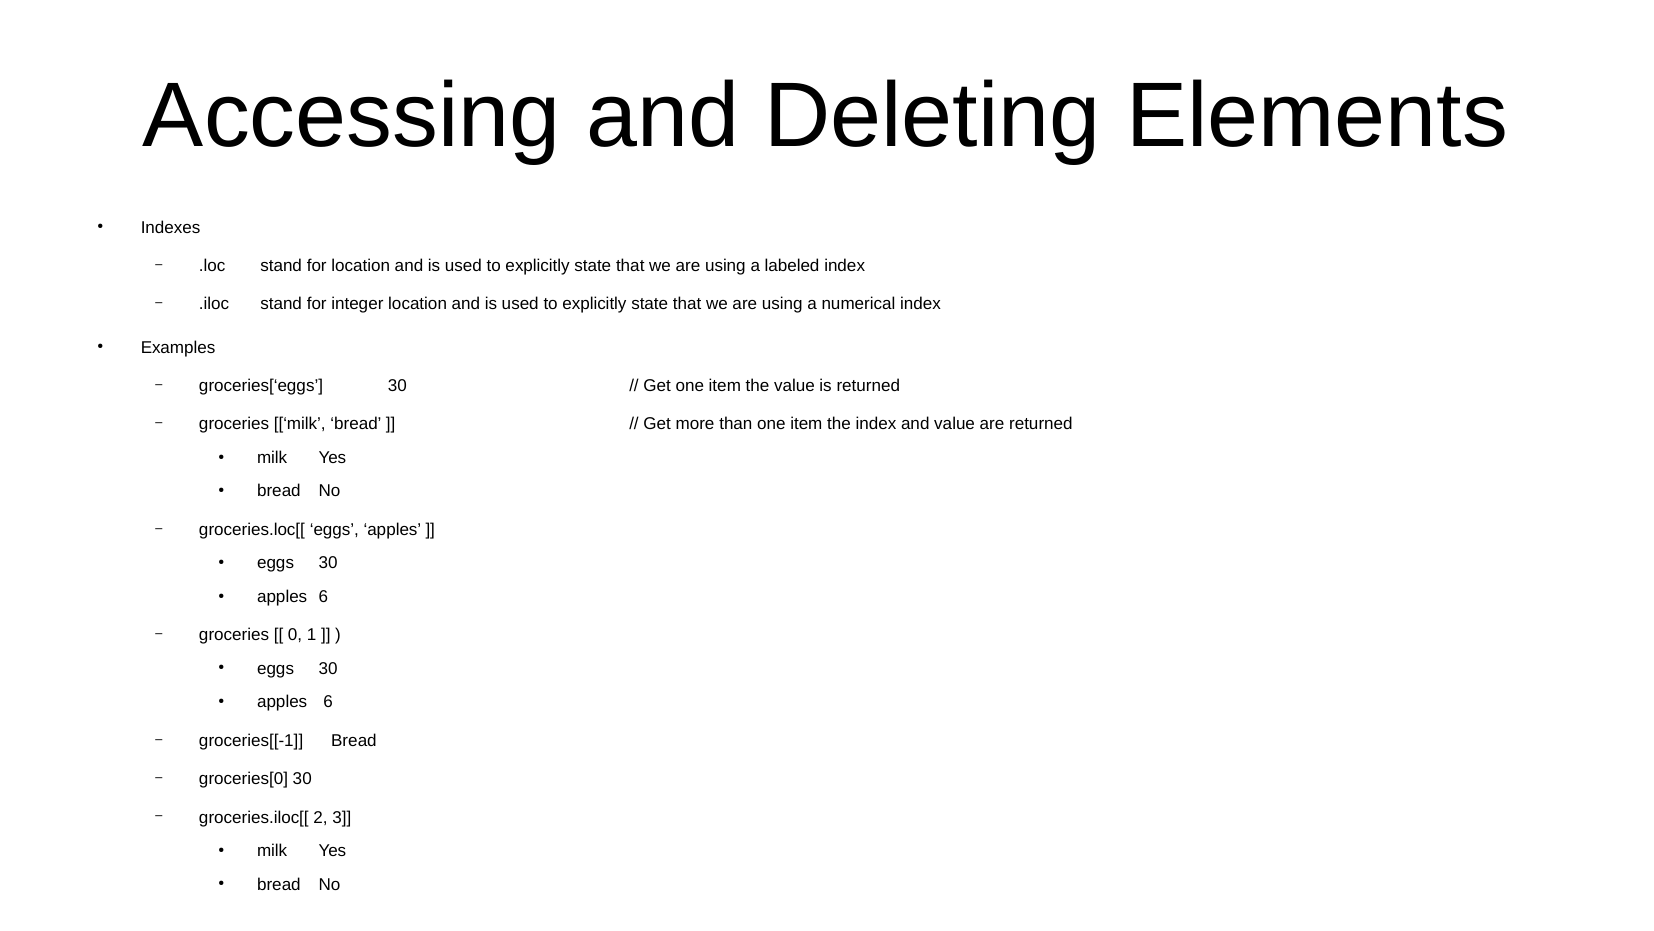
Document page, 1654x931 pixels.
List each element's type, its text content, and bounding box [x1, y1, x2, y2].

title Accessing and Deleting Elements [82, 37, 1571, 193]
list Indexes .loc stand for location and is used to explicitly state that we are using a labeled index .iloc stand for integer location and is used to explicitly state that we are using a numerical index Examples groceries[‘eggs’] 30 // Get one item the value is returned groceries [[‘milk’, ‘bread’ ]] // Get more than one item the index and value are returned milk Yes bread No groceries.loc[[ ‘eggs’, ‘apples’ ]] eggs 30 apples 6 groceries [[ 0, 1 ]] ) eggs 30 apples 6 groceries[[-1]] Bread groceries[0] 30 groceries.iloc[[ 2, 3]] milk Yes bread No [82, 217, 1621, 901]
